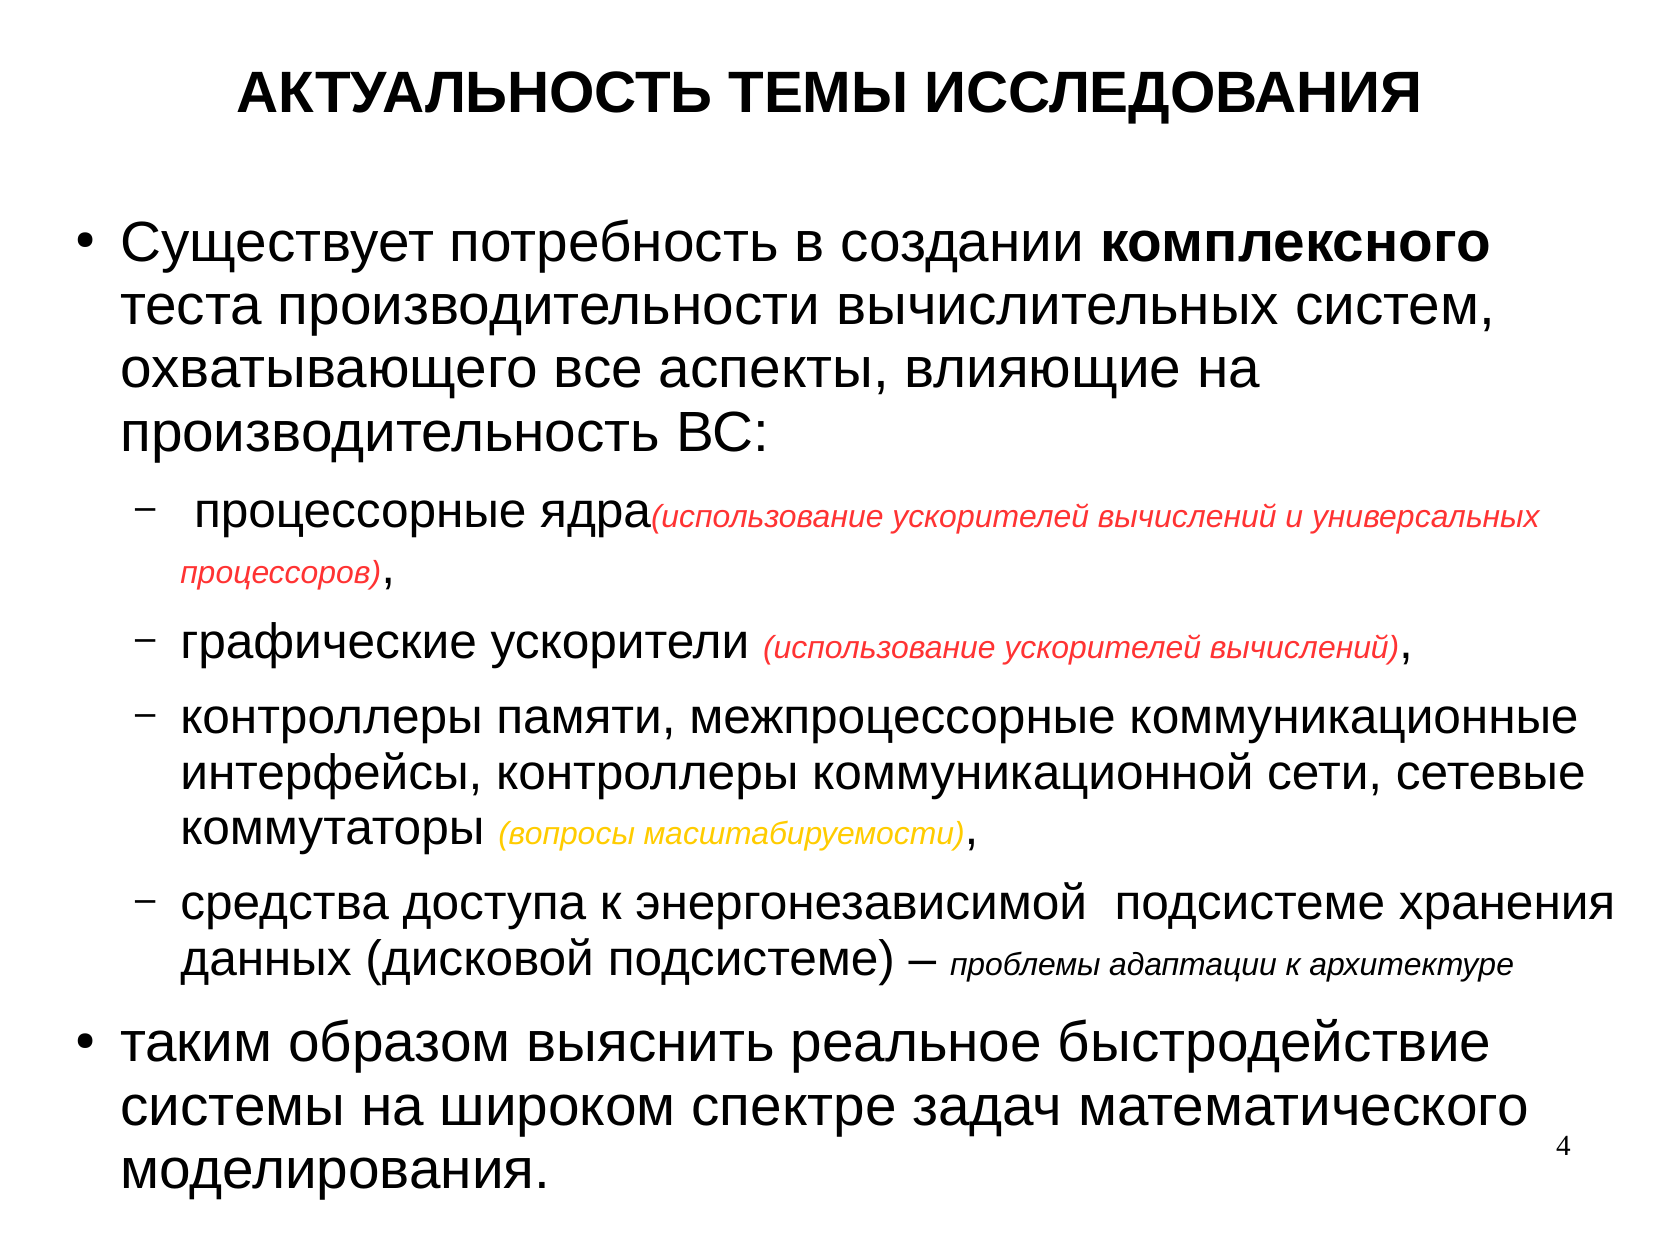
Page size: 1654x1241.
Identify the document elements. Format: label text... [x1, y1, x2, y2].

text_box АКТУАЛЬНОСТЬ ТЕМЫ ИССЛЕДОВАНИЯ [0, 0, 1654, 196]
list Существует потребность в создании комплексного теста производительности вычислительных систем, охватывающего все аспекты, влияющие на производительность ВС: процессорные ядра(использование ускорителей вычислений и универсальных процессоров), графические ускорители (использование ускорителей вычислений), контроллеры памяти, межпроцессорные коммуникационные интерфейсы, контроллеры коммуникационной сети, сетевые коммутаторы (вопросы масштабируемости), средства доступа к энергонезависимой подсистеме хранения данных (дисковой подсистеме) – проблемы адаптации к архитектуре таким образом выяснить реальное быстродействие системы на широком спектре задач математического моделирования. [60, 210, 1621, 1216]
